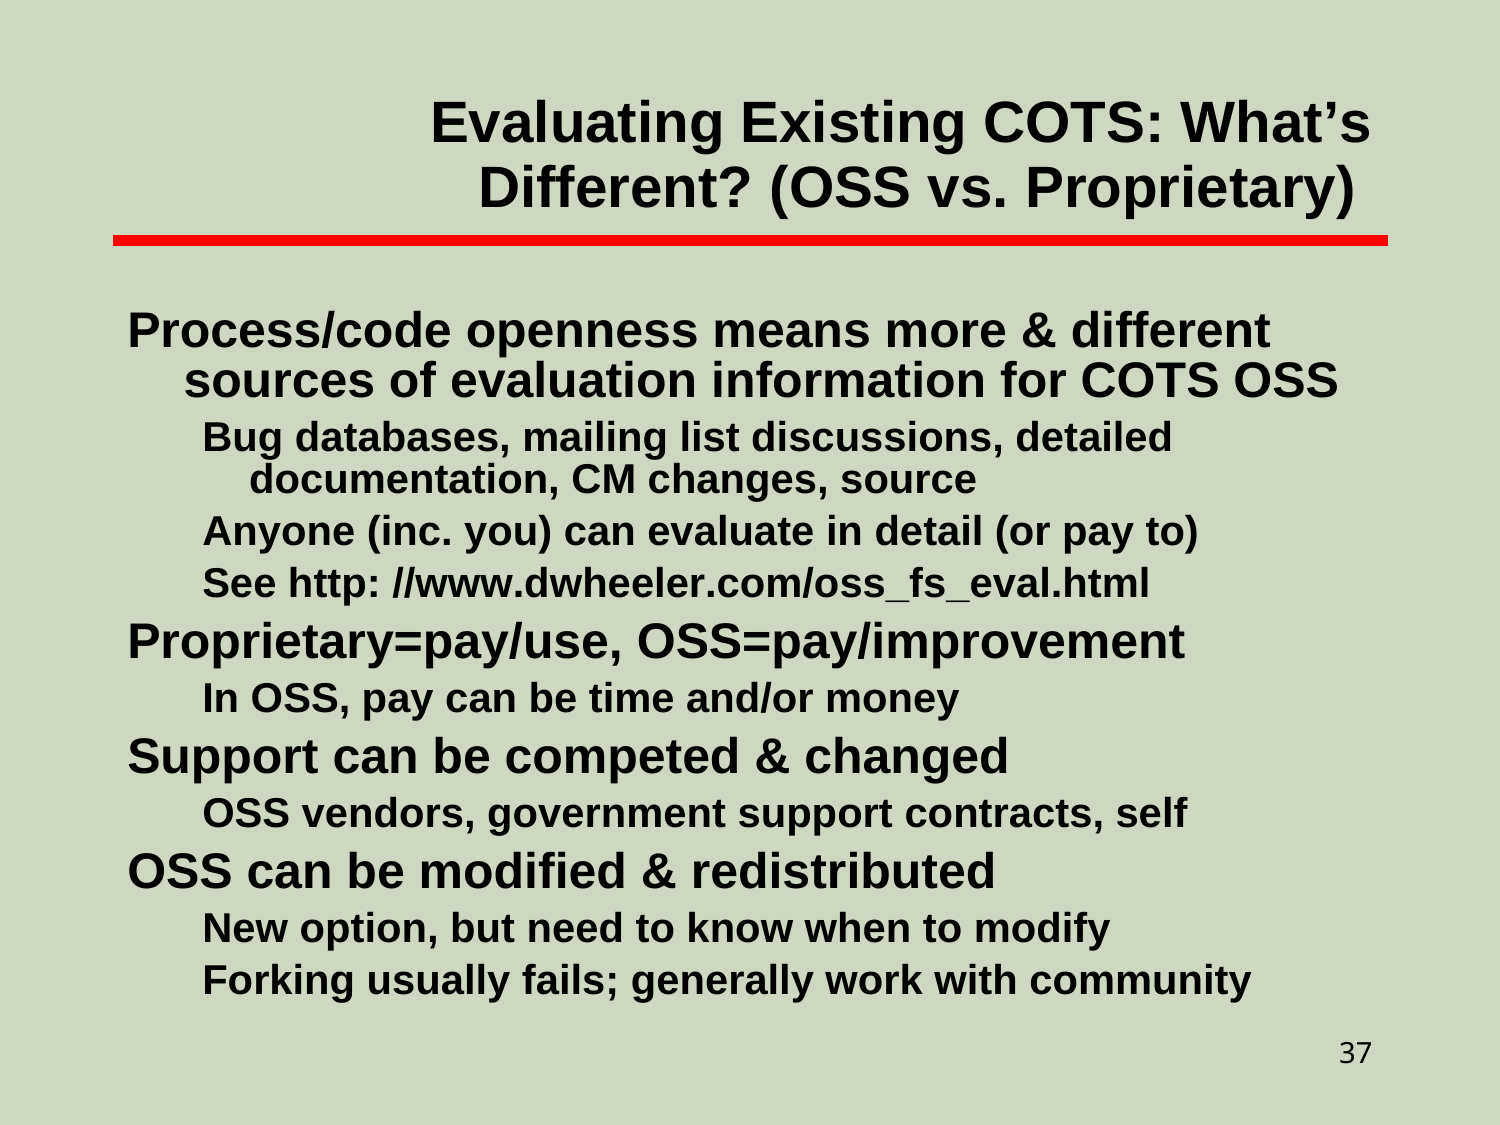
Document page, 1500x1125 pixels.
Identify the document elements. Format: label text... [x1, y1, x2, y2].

title Evaluating Existing COTS: What’s Different? (OSS vs. Proprietary) [337, 81, 1388, 228]
list Process/code openness means more & different sources of evaluation information for COTS OSS Bug databases, mailing list discussions, detailed documentation, CM changes, source Anyone (inc. you) can evaluate in detail (or pay to) See http: //www.dwheeler.com/oss_fs_eval.html Proprietary=pay/use, OSS=pay/improvement In OSS, pay can be time and/or money Support can be competed & changed OSS vendors, government support contracts, self OSS can be modified & redistributed New option, but need to know when to modify Forking usually fails; generally work with community [112, 299, 1388, 1017]
